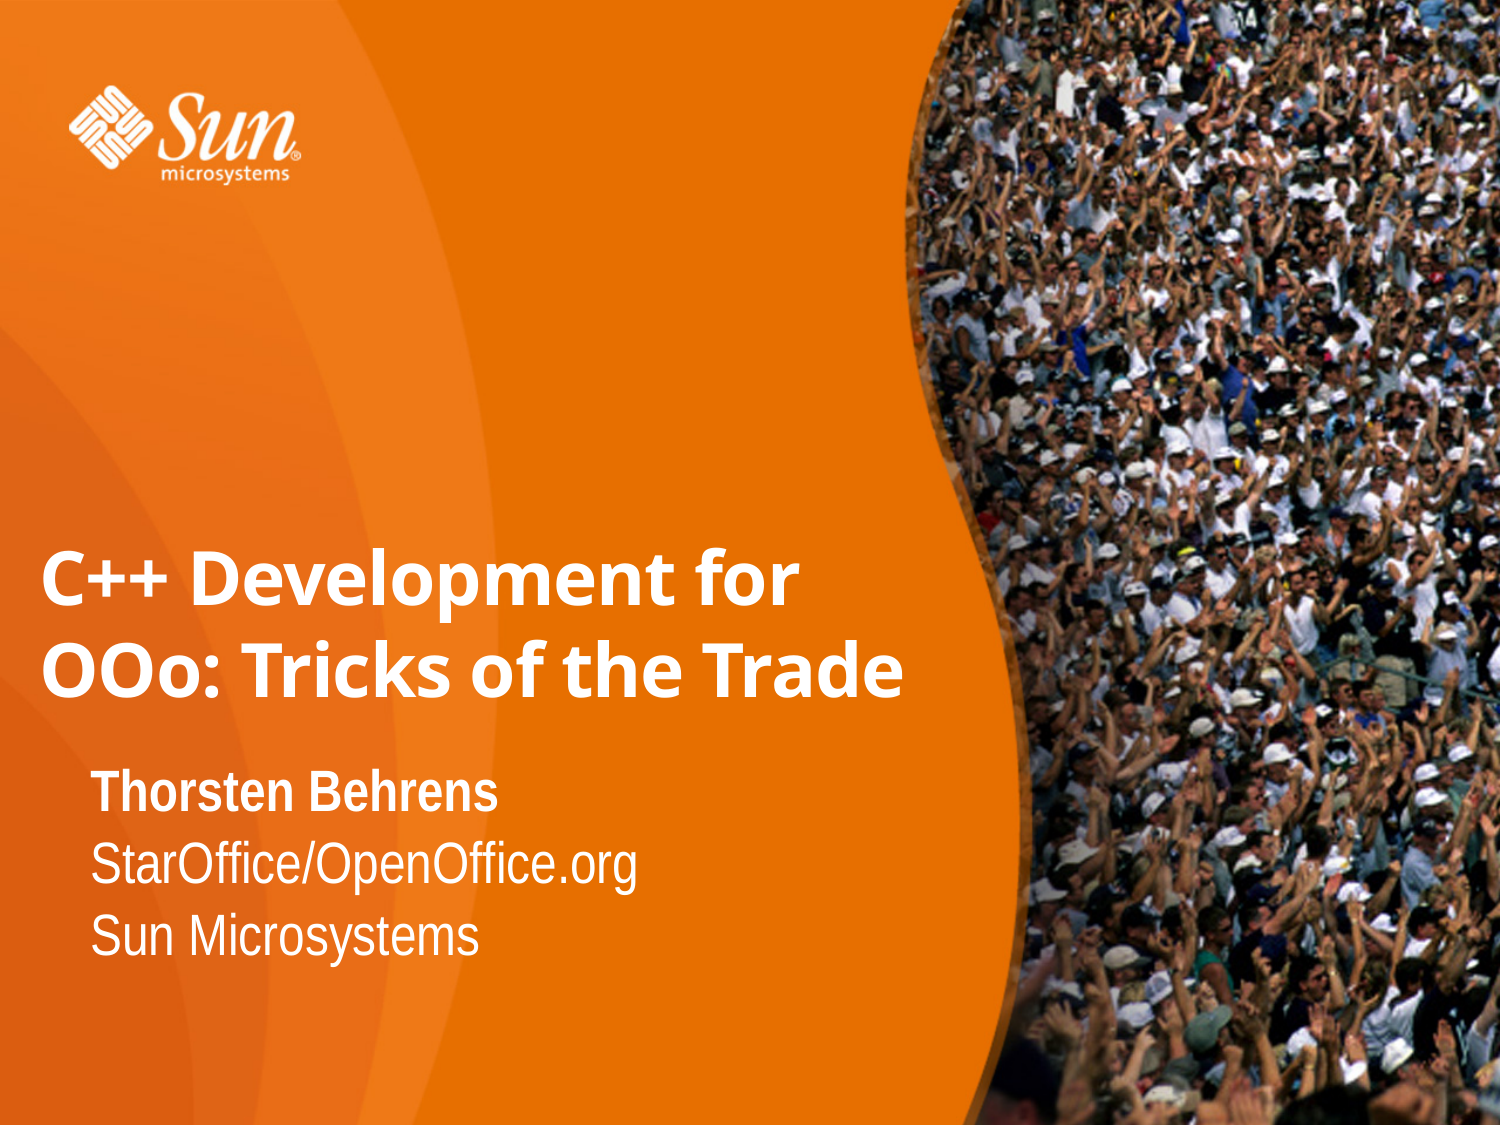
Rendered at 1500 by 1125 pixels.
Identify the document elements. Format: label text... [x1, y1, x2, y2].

list Thorsten Behrens StarOffice/OpenOffice.org Sun Microsystems [90, 766, 1080, 977]
picture [0, 0, 1500, 1125]
title C++ Development for OOo: Tricks of the Trade [39, 470, 908, 716]
